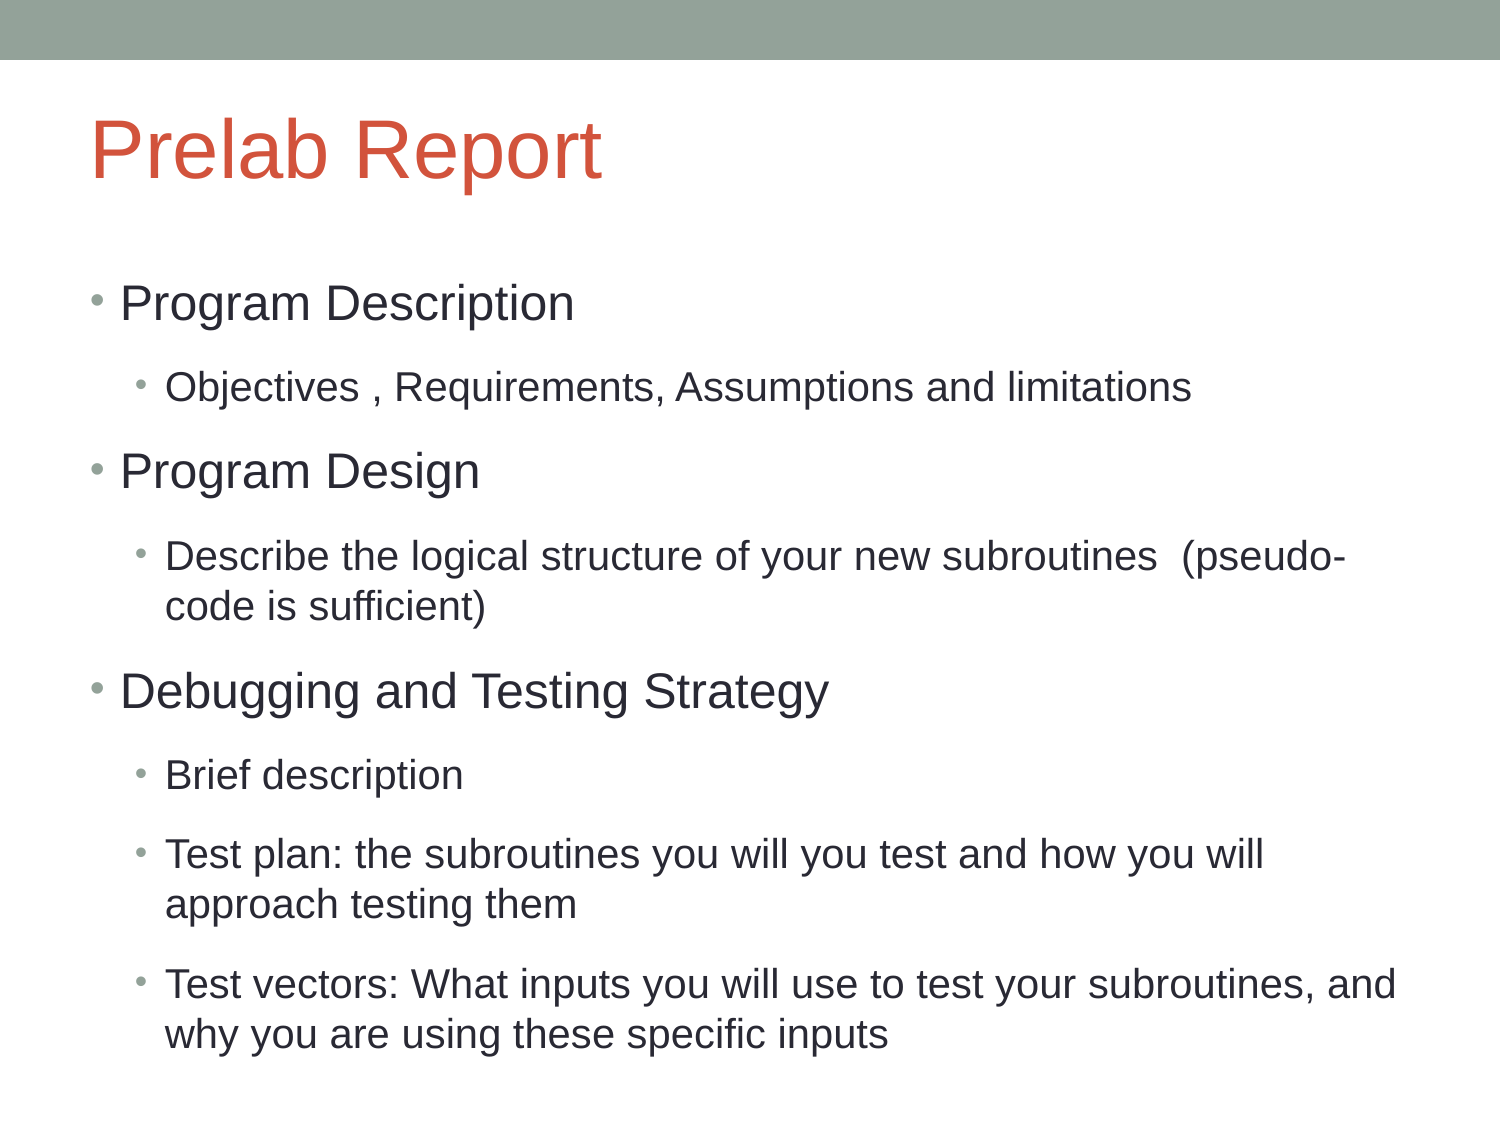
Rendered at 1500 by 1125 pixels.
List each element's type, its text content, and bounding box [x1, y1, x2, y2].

list Program Description Objectives , Requirements, Assumptions and limitations Program Design Describe the logical structure of your new subroutines (pseudo-code is sufficient) Debugging and Testing Strategy Brief description Test plan: the subroutines you will you test and how you will approach testing them Test vectors: What inputs you will use to test your subroutines, and why you are using these specific inputs [75, 262, 1425, 1063]
title Prelab Report [75, 87, 1425, 250]
